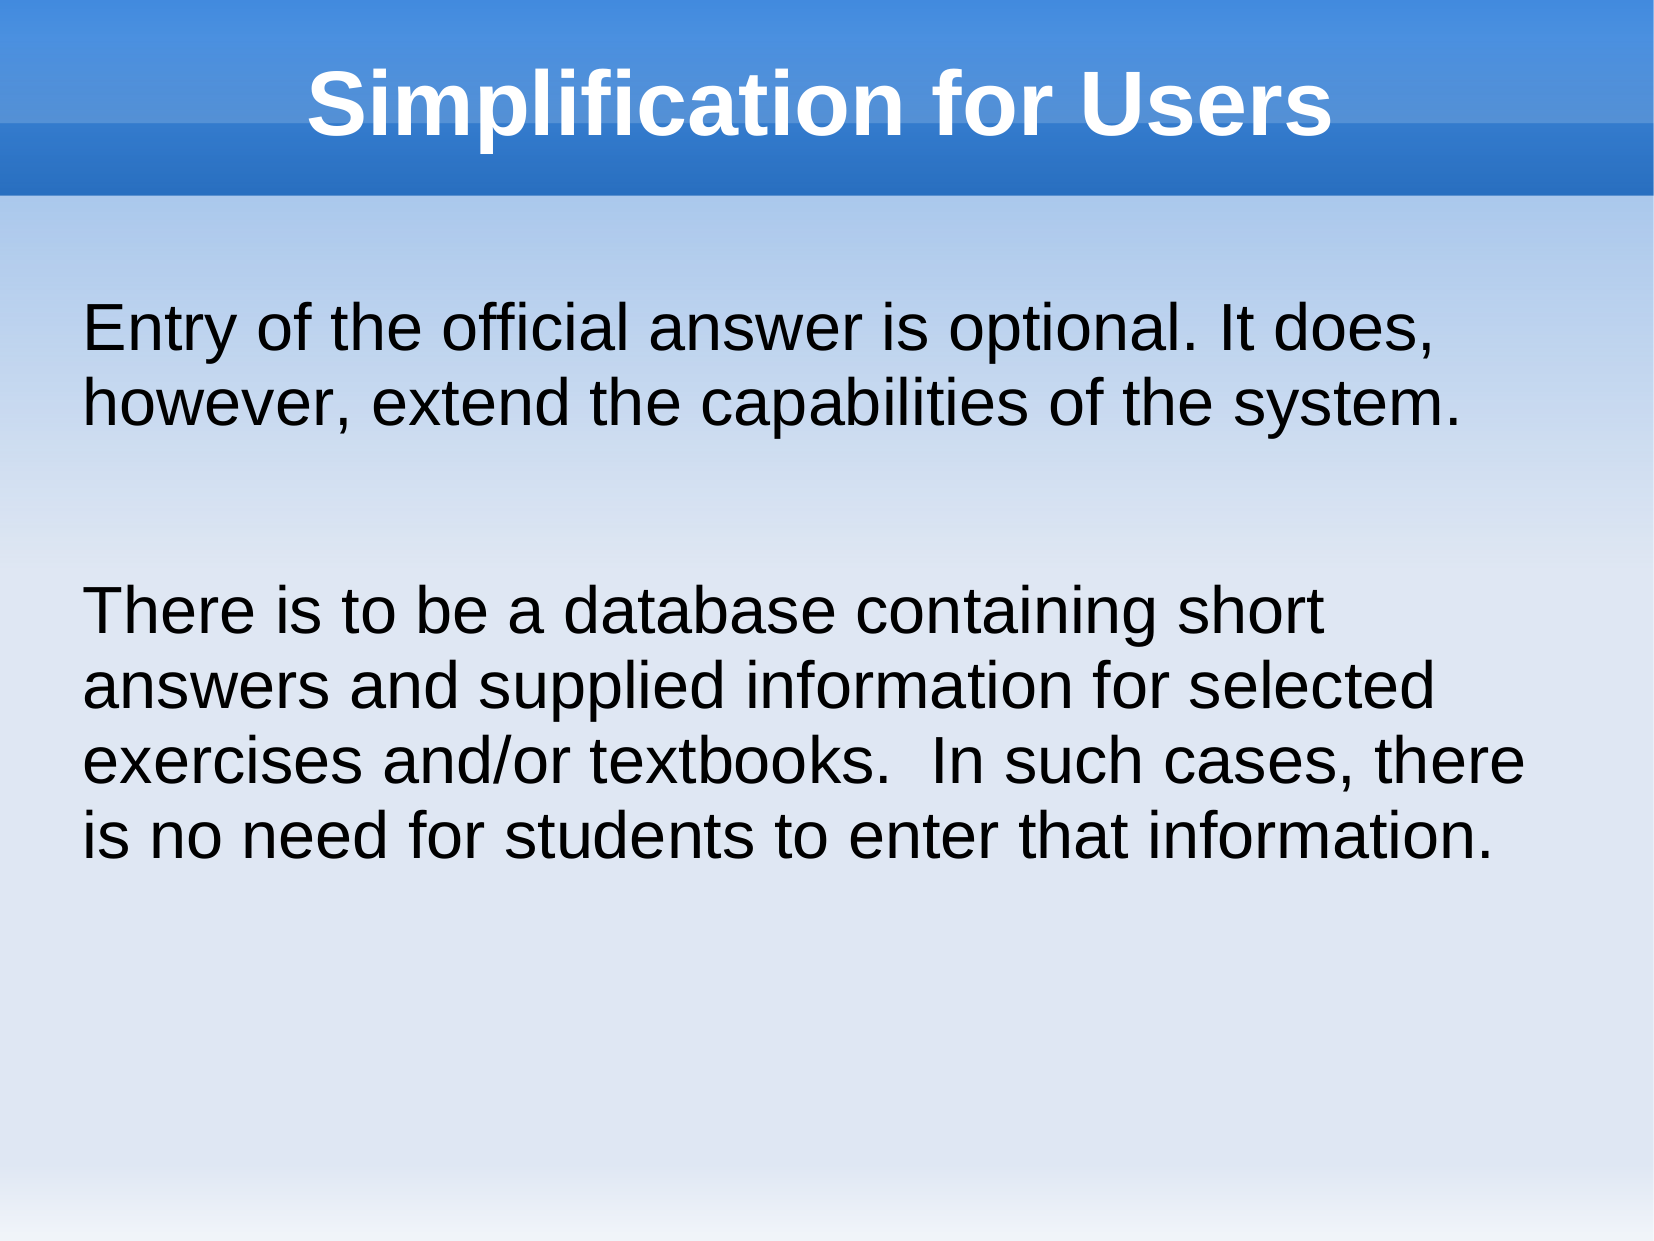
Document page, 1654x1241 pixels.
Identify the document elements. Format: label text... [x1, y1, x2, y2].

title Simplification for Users [76, 0, 1565, 208]
list Entry of the official answer is optional. It does, however, extend the capabilities of the system. There is to be a database containing short answers and supplied information for selected exercises and/or textbooks. In such cases, there is no need for students to enter that information. [82, 290, 1571, 1094]
picture [0, 0, 1654, 1241]
